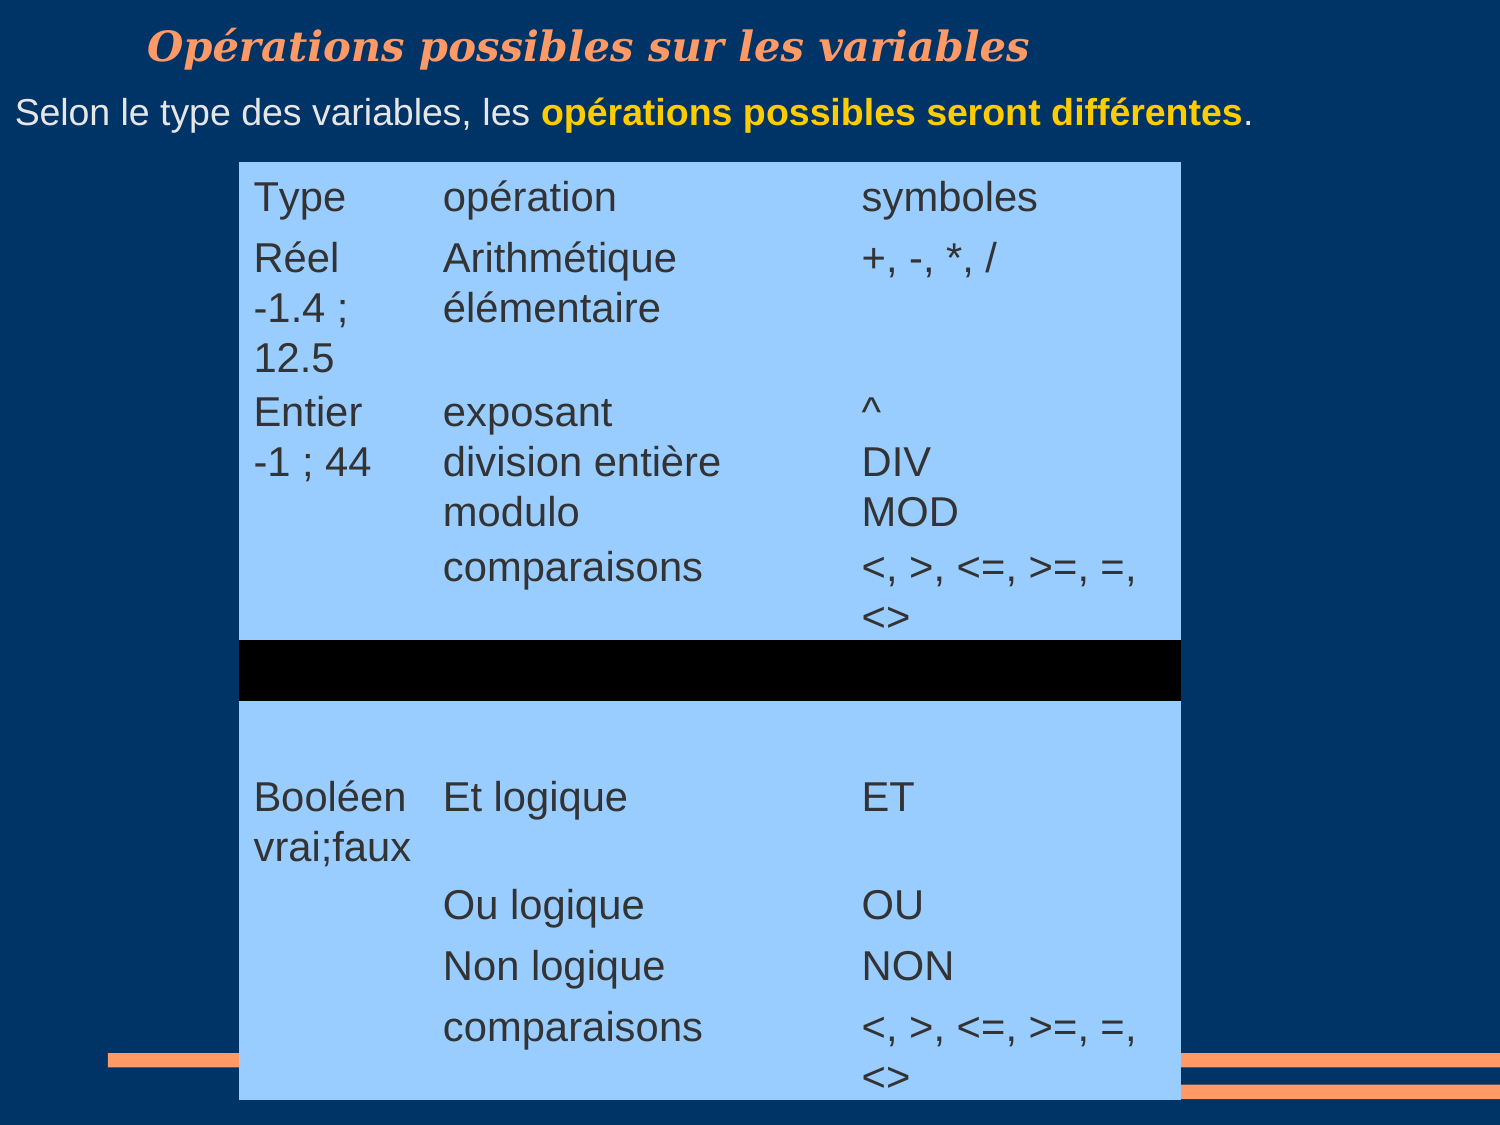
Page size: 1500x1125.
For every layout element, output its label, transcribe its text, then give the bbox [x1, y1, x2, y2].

table_cell Arithmétique élémentaire [428, 223, 847, 378]
table_cell Non logique [428, 931, 847, 993]
table_cell Réel -1.4 ; 12.5 [239, 223, 428, 378]
table_cell NON [847, 931, 1181, 993]
table_cell Ou logique [428, 870, 847, 931]
table_cell [239, 993, 428, 1100]
table_cell ^ DIV MOD [847, 378, 1181, 532]
table_cell [239, 701, 428, 762]
title Opérations possibles sur les variables [112, 0, 1388, 88]
table_cell [239, 532, 428, 640]
list Selon le type des variables, les opérations possibles seront différentes. [0, 88, 1500, 178]
table_cell exposant division entière modulo [428, 378, 847, 532]
table_cell <, >, <=, >=, =, <> [847, 993, 1181, 1100]
table_cell [847, 701, 1181, 762]
table_cell Et logique [428, 762, 847, 870]
table_cell [239, 870, 428, 931]
table_cell [847, 640, 1181, 701]
table_header opération [428, 162, 847, 223]
table_cell ET [847, 762, 1181, 870]
table_cell comparaisons [428, 532, 847, 640]
table_header Type [239, 162, 428, 223]
table_cell [428, 640, 847, 701]
table_cell [239, 640, 428, 701]
table_cell +, -, *, / [847, 223, 1181, 378]
table_cell comparaisons [428, 993, 847, 1100]
table_header symboles [847, 162, 1181, 223]
table_cell OU [847, 870, 1181, 931]
table_cell Booléen vrai;faux [239, 762, 428, 870]
table_cell <, >, <=, >=, =, <> [847, 532, 1181, 640]
table_cell [239, 931, 428, 993]
table_cell [428, 701, 847, 762]
table_cell Entier -1 ; 44 [239, 378, 428, 532]
